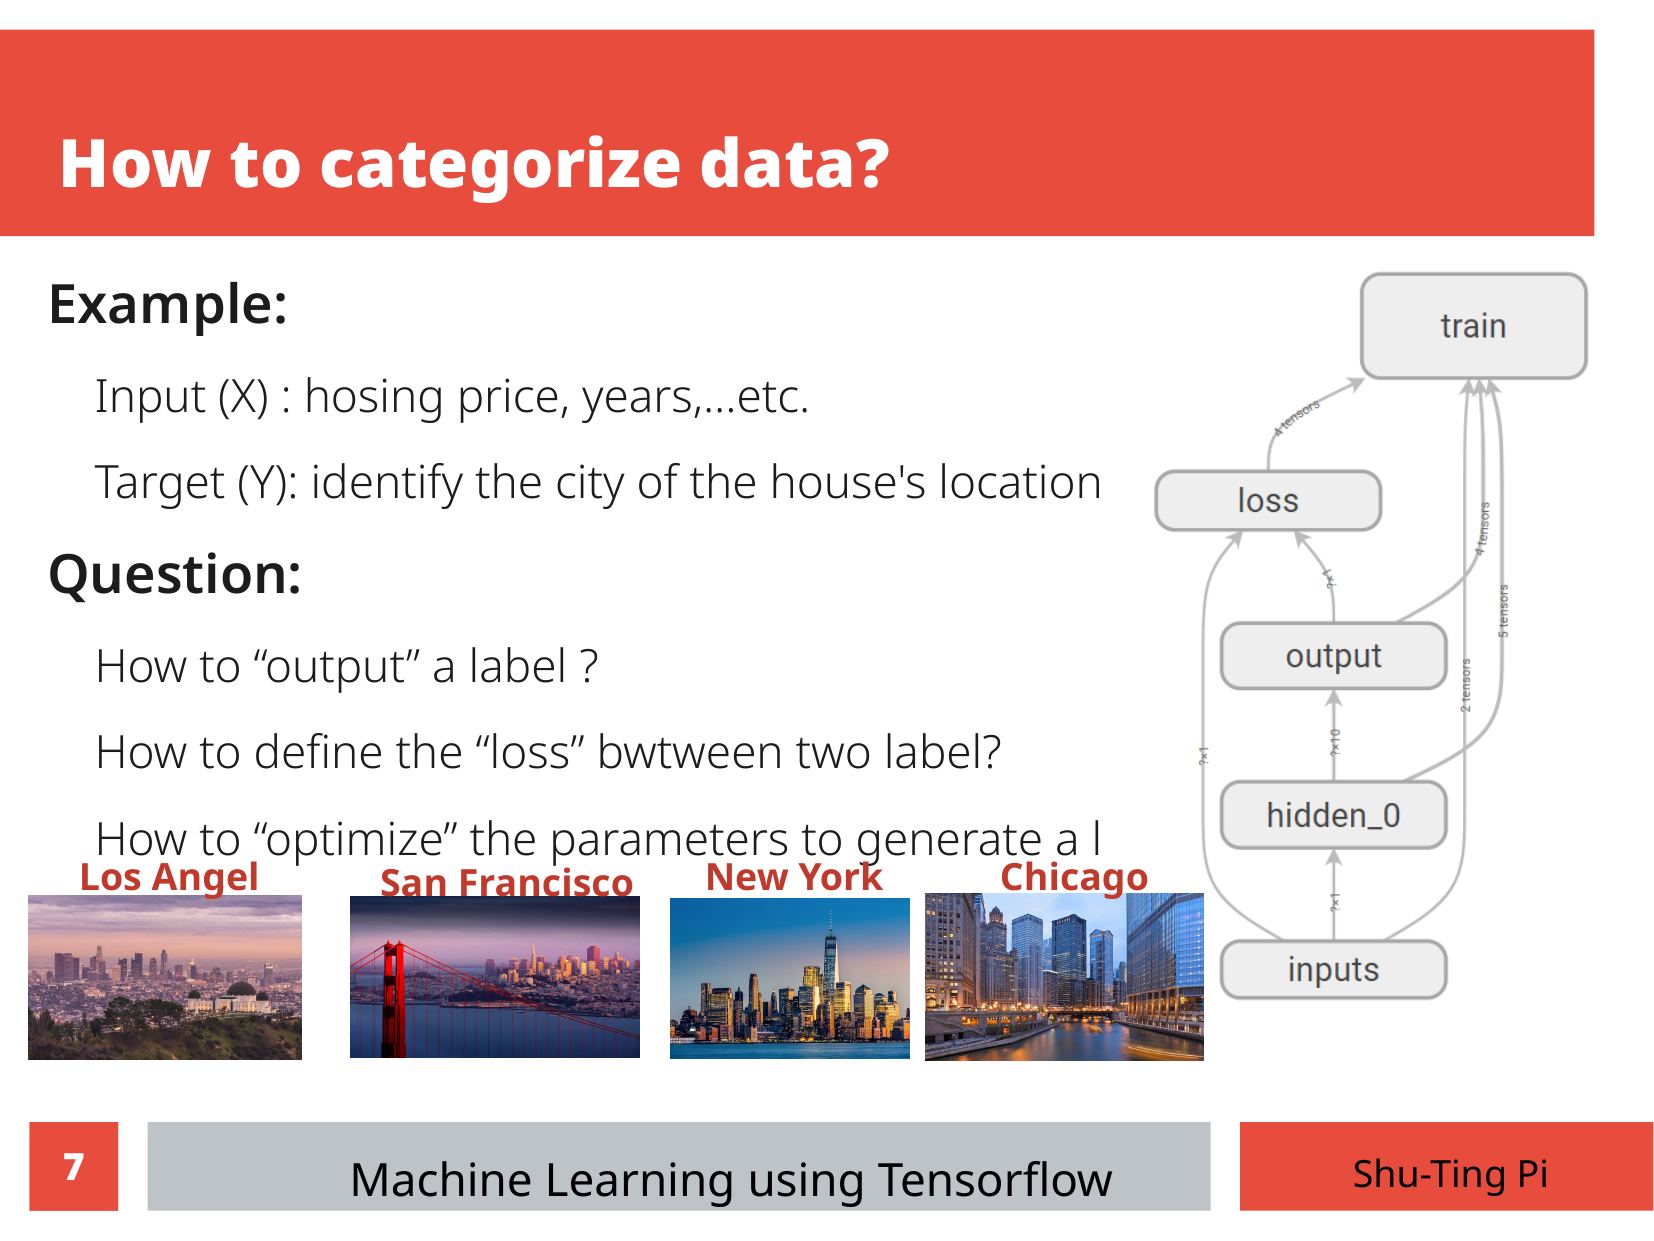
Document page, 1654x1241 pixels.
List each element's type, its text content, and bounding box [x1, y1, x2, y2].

picture [925, 244, 1654, 1069]
text_box Machine Learning using Tensorflow [334, 1139, 1220, 1241]
list Example: Input (X) : hosing price, years,...etc. Target (Y): identify the city of the house's location Question: How to “output” a label ? How to define the “loss” bwtween two label? How to “optimize” the parameters to generate a label? [47, 265, 1102, 1034]
picture [350, 896, 640, 1058]
title How to categorize data? [59, 59, 1595, 207]
text_box Shu-Ting Pi [1338, 1140, 1573, 1203]
text_box New York [689, 842, 877, 905]
picture [670, 898, 910, 1059]
text_box San Francisco [365, 848, 623, 911]
text_box Chicago [985, 842, 1147, 905]
picture [28, 895, 302, 1060]
text_box Los Angel [63, 842, 252, 905]
